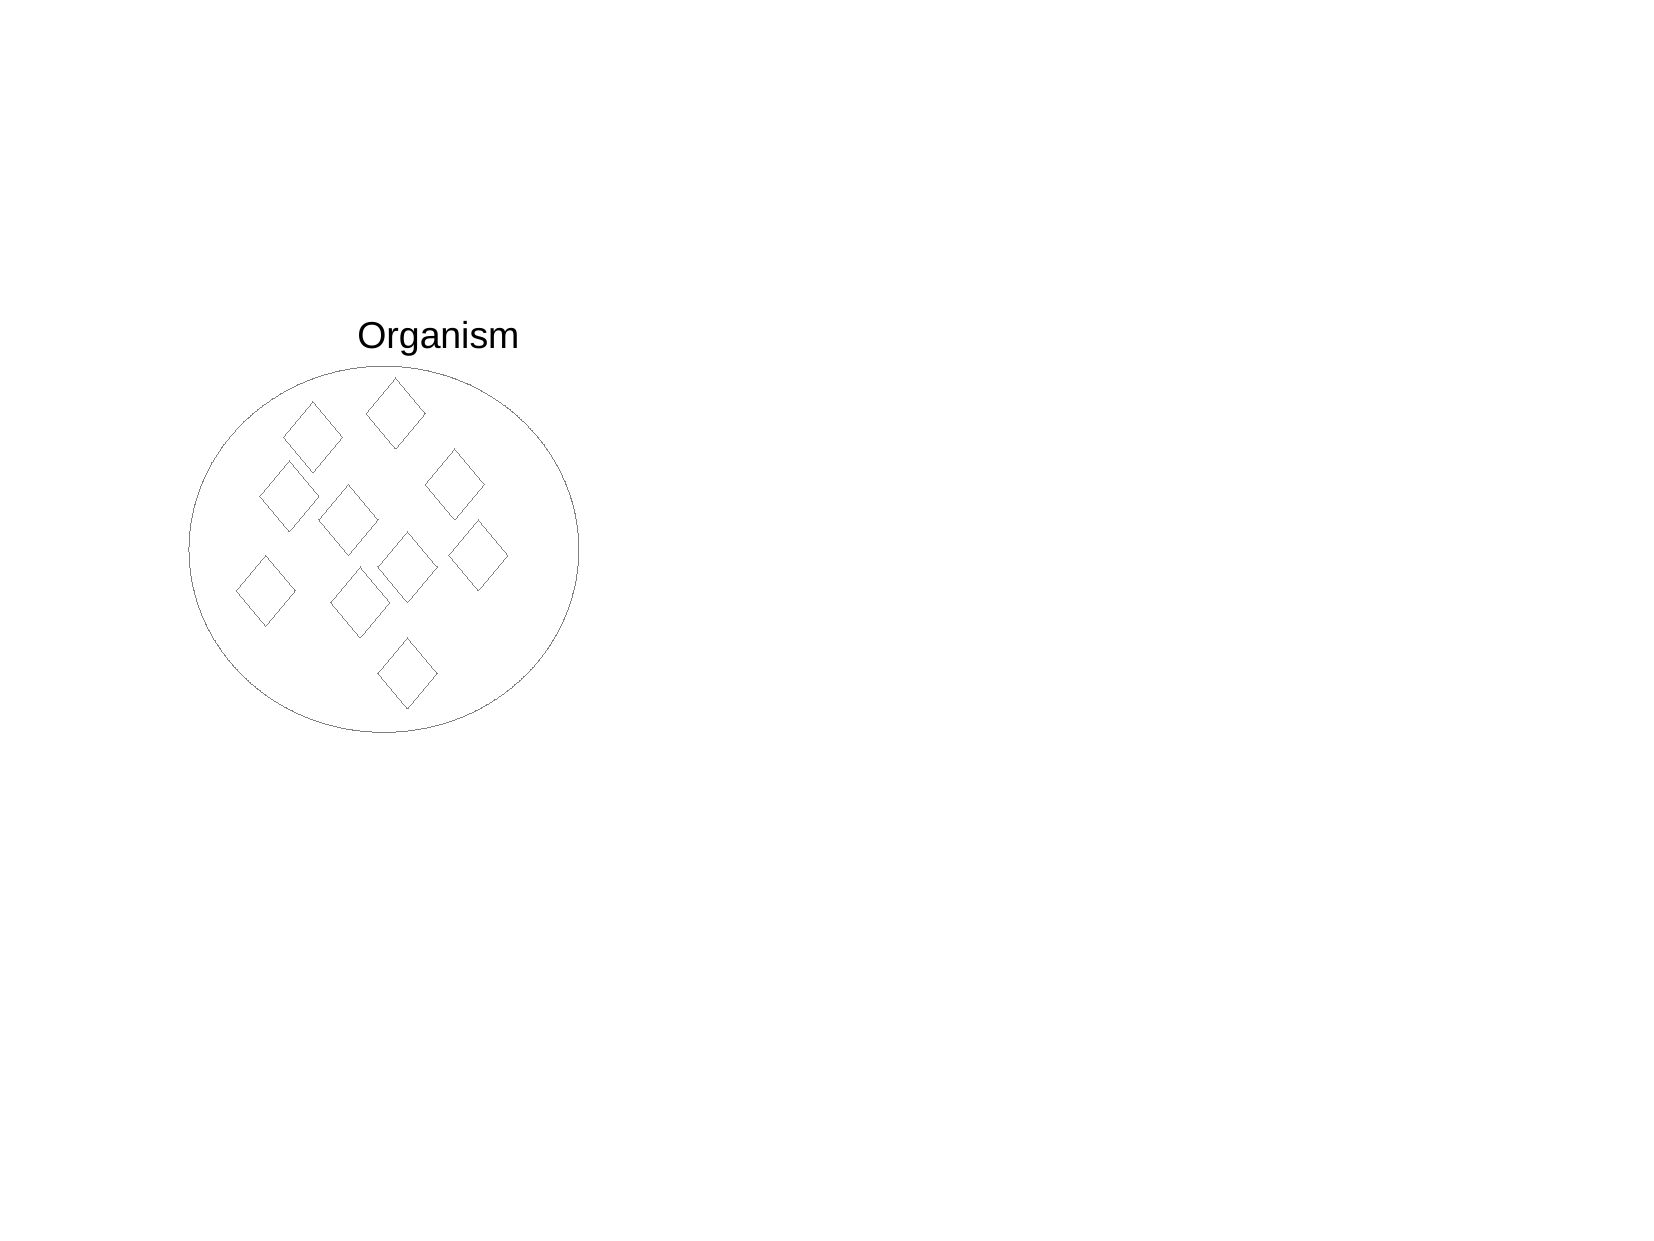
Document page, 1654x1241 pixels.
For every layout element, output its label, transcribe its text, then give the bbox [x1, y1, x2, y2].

text_box Organism [342, 307, 535, 364]
